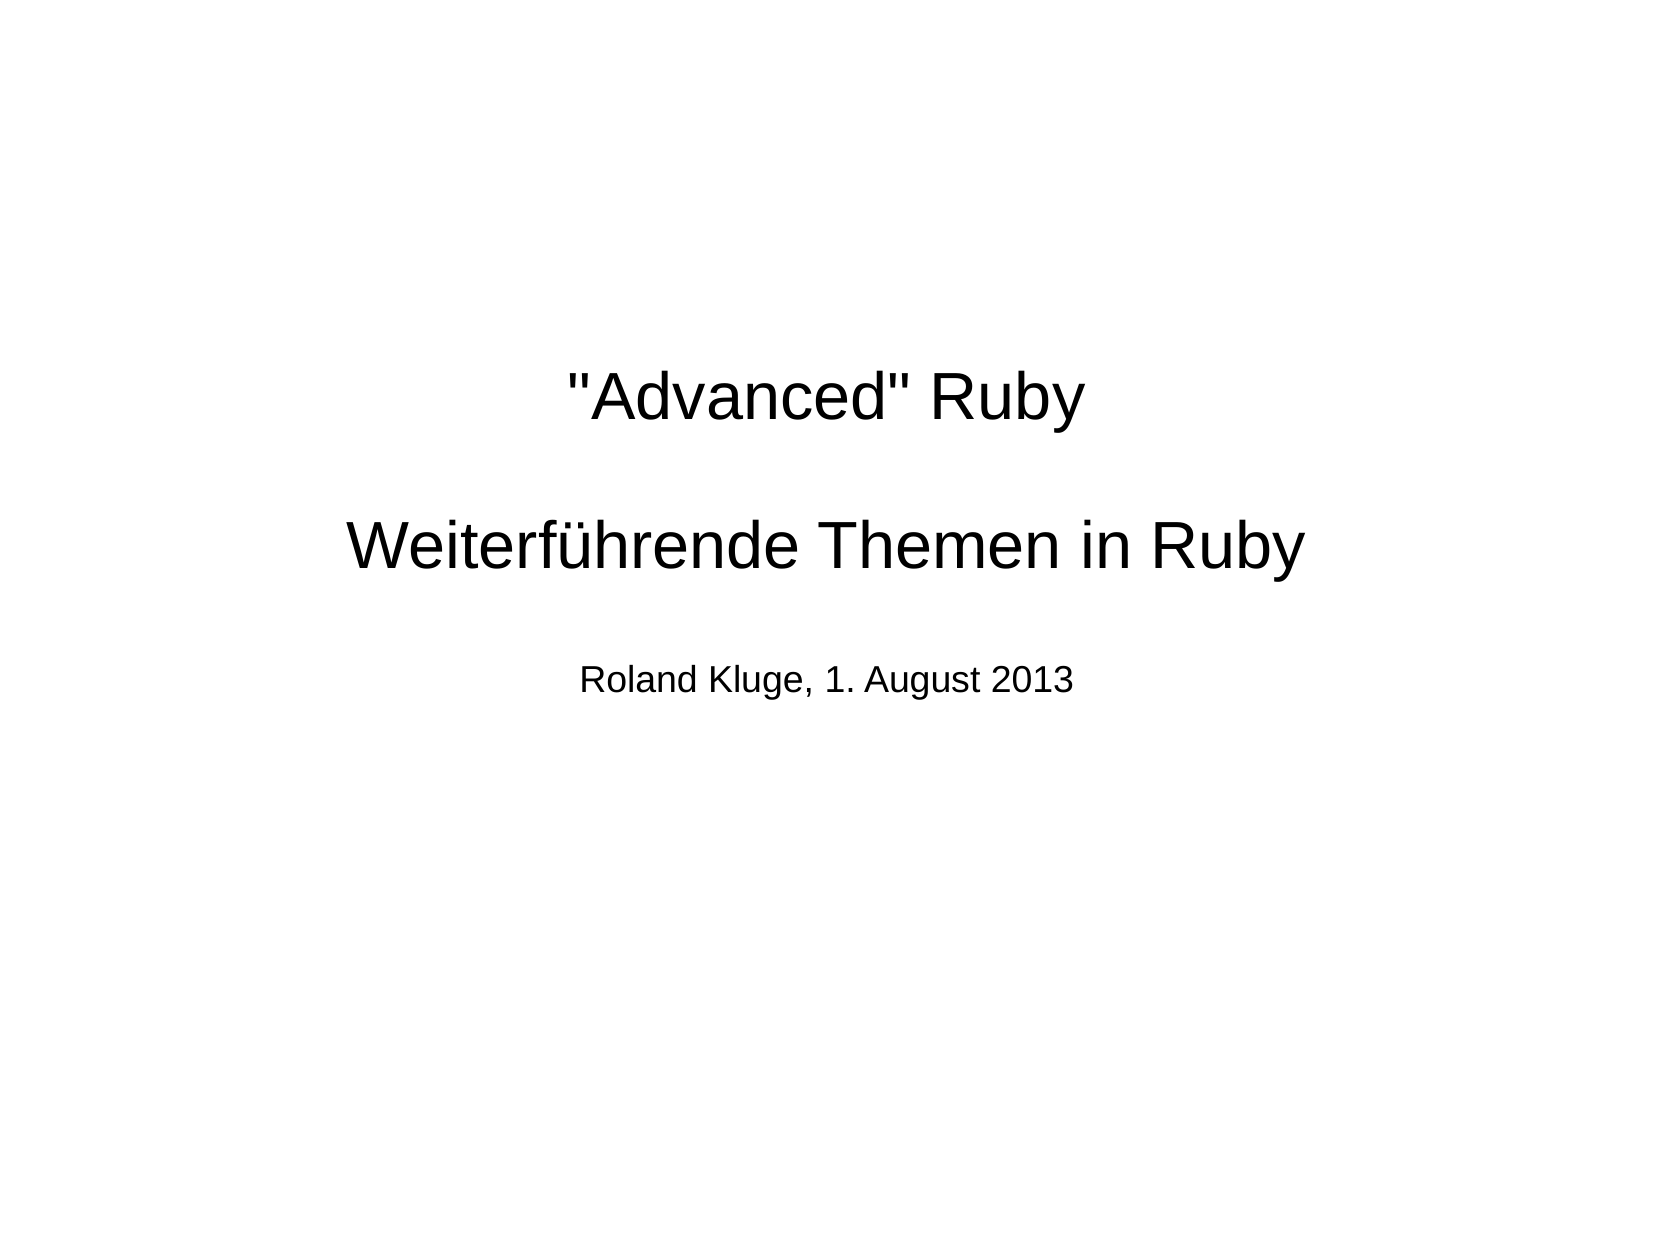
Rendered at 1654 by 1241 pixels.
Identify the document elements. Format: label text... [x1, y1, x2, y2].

subtitle "Advanced" Ruby Weiterführende Themen in Ruby Roland Kluge, 1. August 2013 [82, 49, 1571, 1010]
